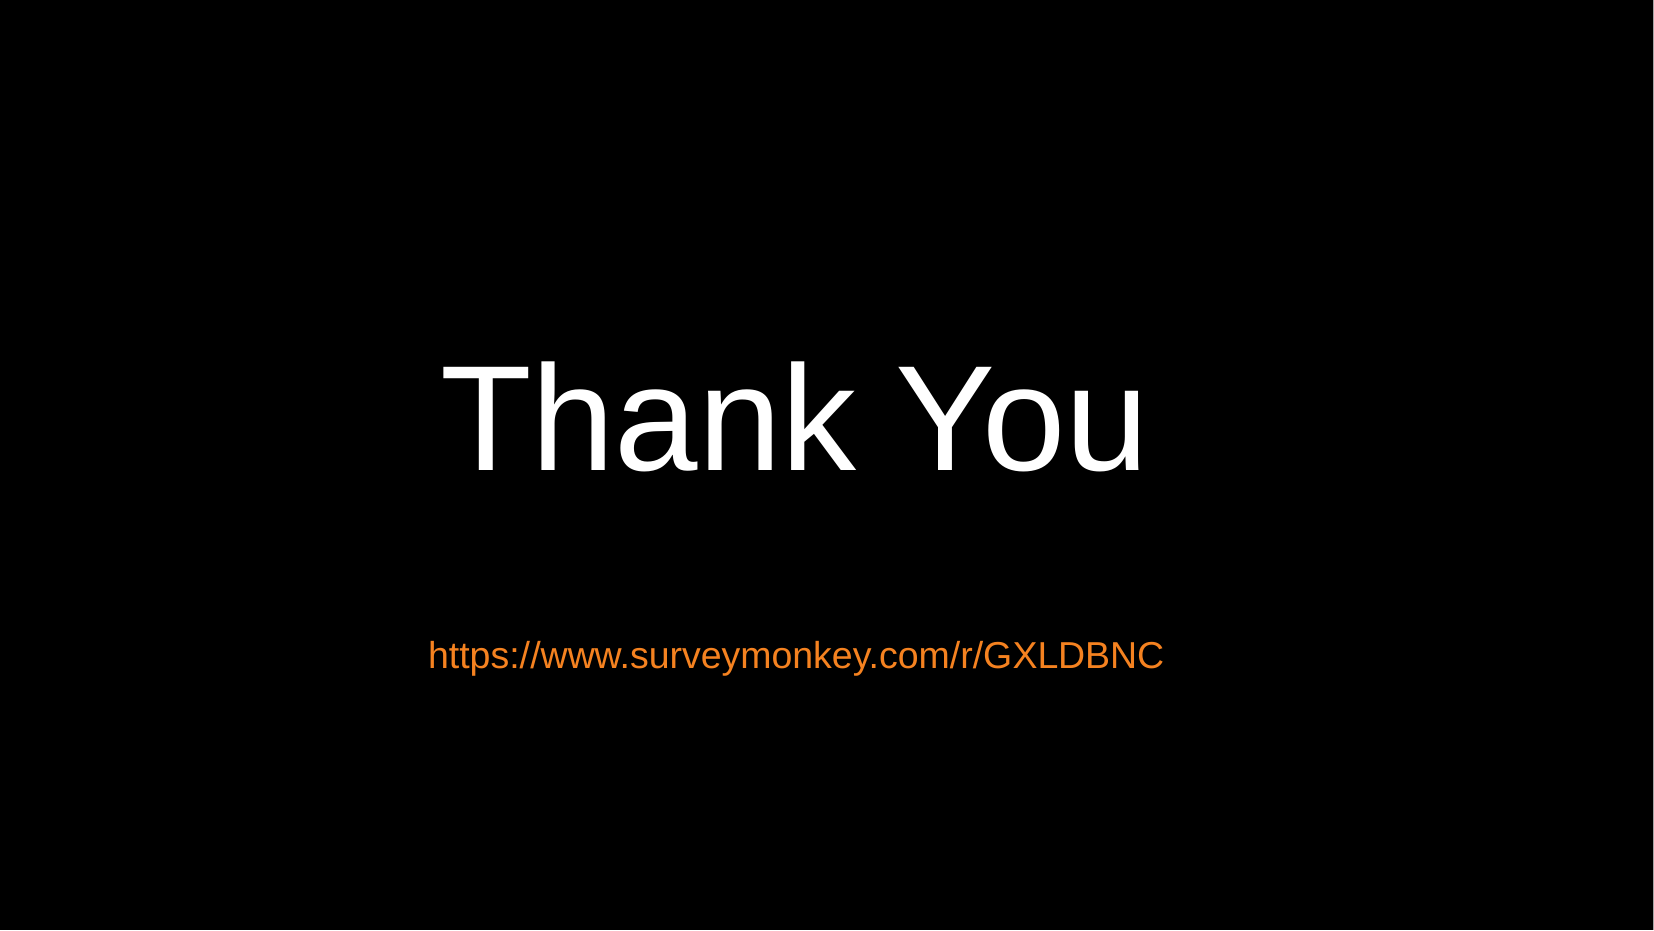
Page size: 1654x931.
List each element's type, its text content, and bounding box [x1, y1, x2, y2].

text_box Thank You [425, 327, 1217, 579]
text_box https://www.surveymonkey.com/r/GXLDBNC [413, 626, 1193, 697]
